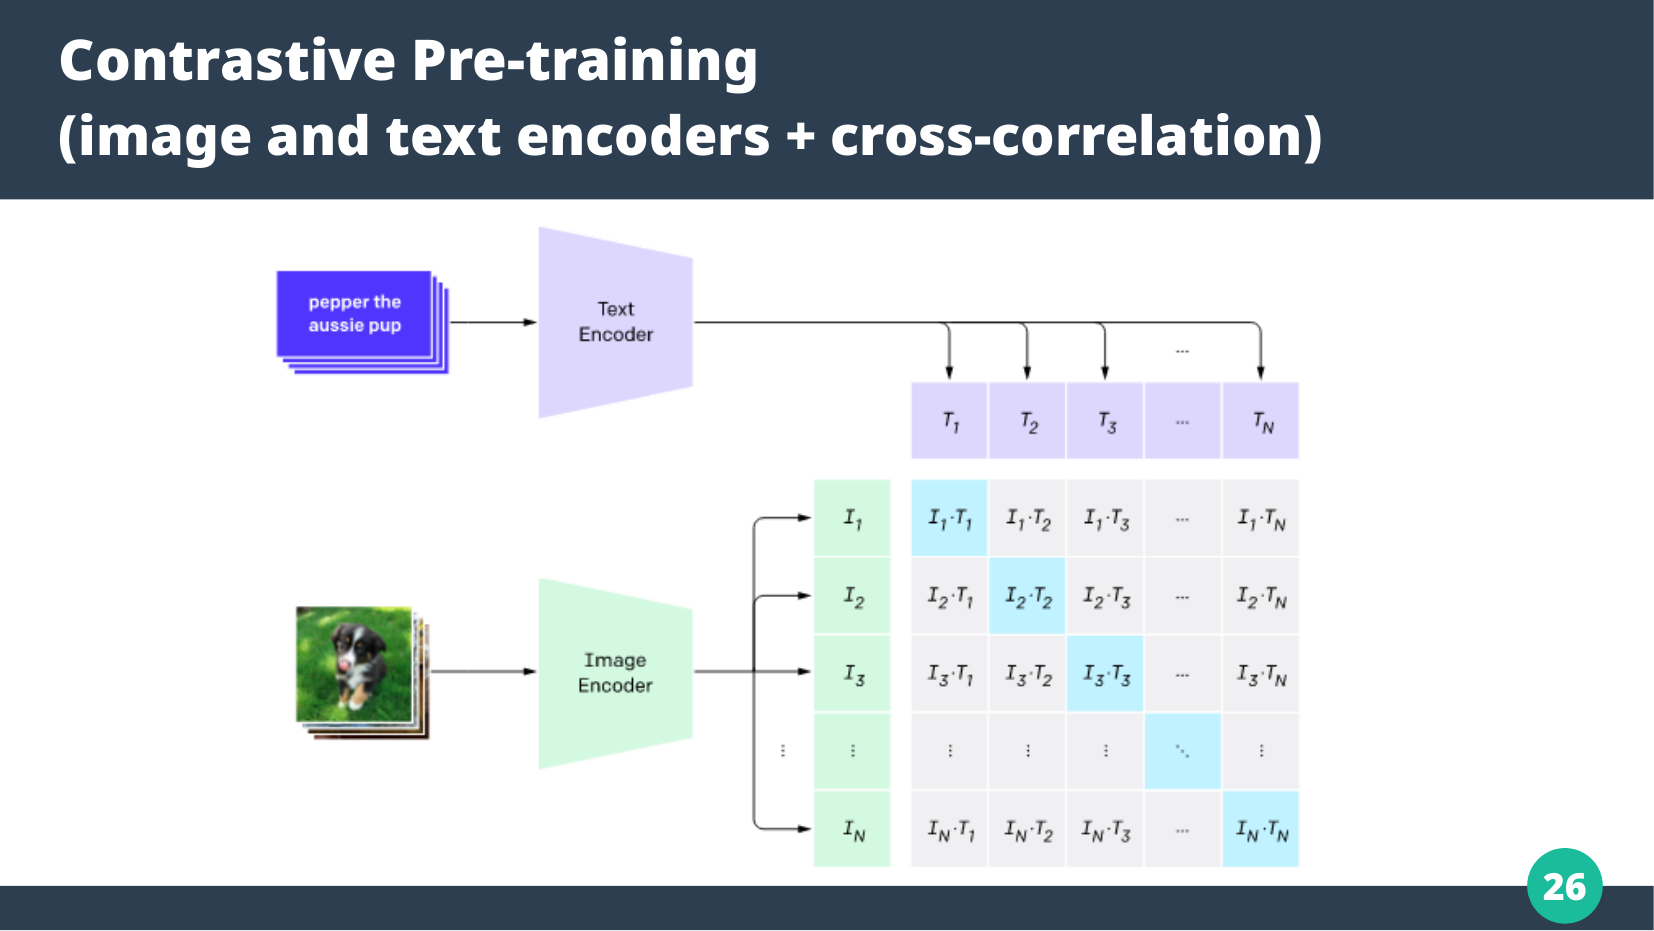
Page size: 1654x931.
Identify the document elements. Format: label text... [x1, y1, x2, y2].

title Contrastive Pre-training (image and text encoders + cross-correlation) [59, 37, 1595, 155]
picture [267, 216, 1313, 877]
